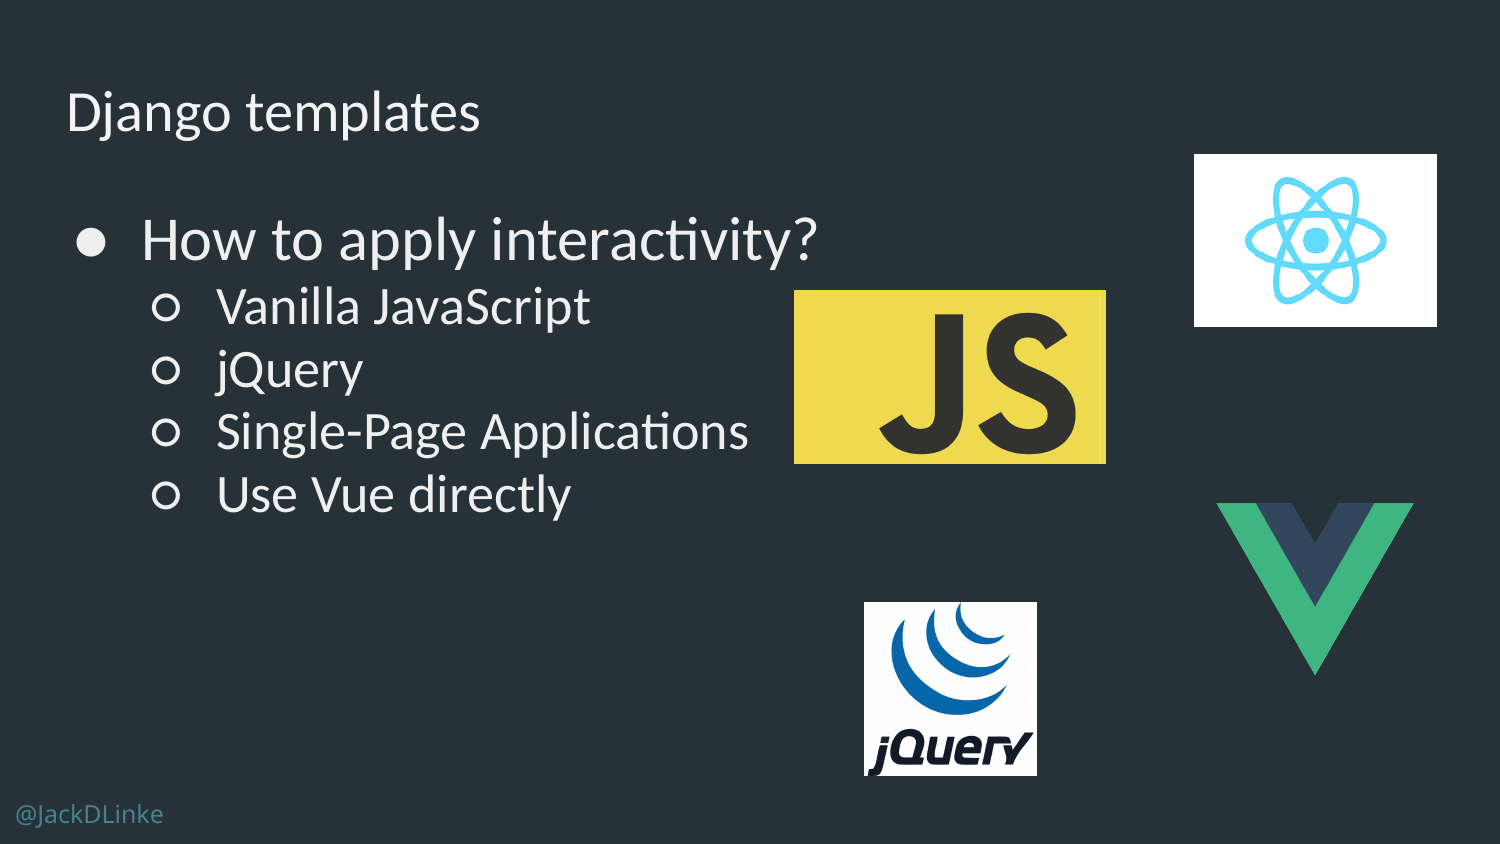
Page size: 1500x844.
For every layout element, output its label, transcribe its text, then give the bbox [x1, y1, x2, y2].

picture [794, 290, 1106, 464]
list How to apply interactivity? Vanilla JavaScript jQuery Single-Page Applications Use Vue directly [51, 189, 1449, 750]
picture [1194, 154, 1437, 327]
picture [864, 602, 1037, 776]
picture [1216, 503, 1414, 676]
title Django templates [51, 72, 1449, 167]
